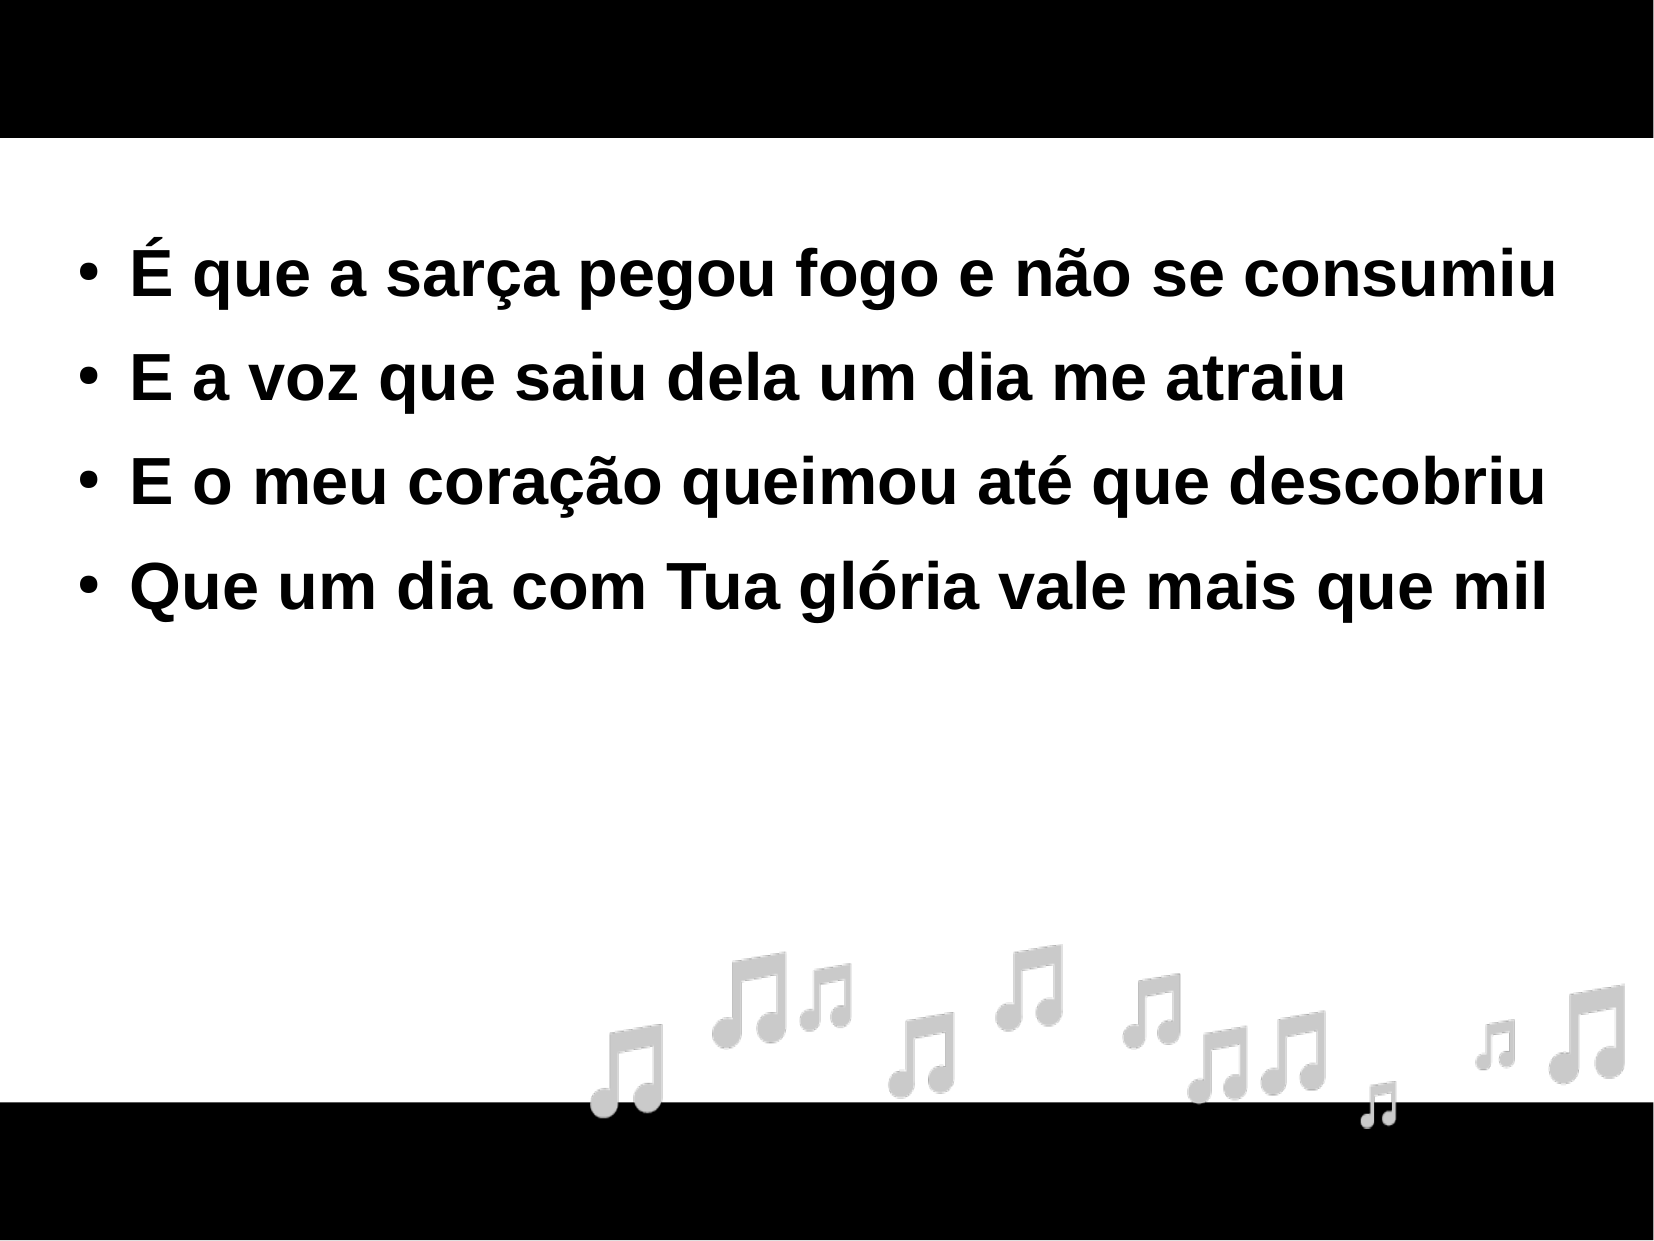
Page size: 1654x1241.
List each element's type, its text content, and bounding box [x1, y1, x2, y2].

list É que a sarça pegou fogo e não se consumiu E a voz que saiu dela um dia me atraiu E o meu coração queimou até que descobriu Que um dia com Tua glória vale mais que mil [59, 236, 1595, 1024]
